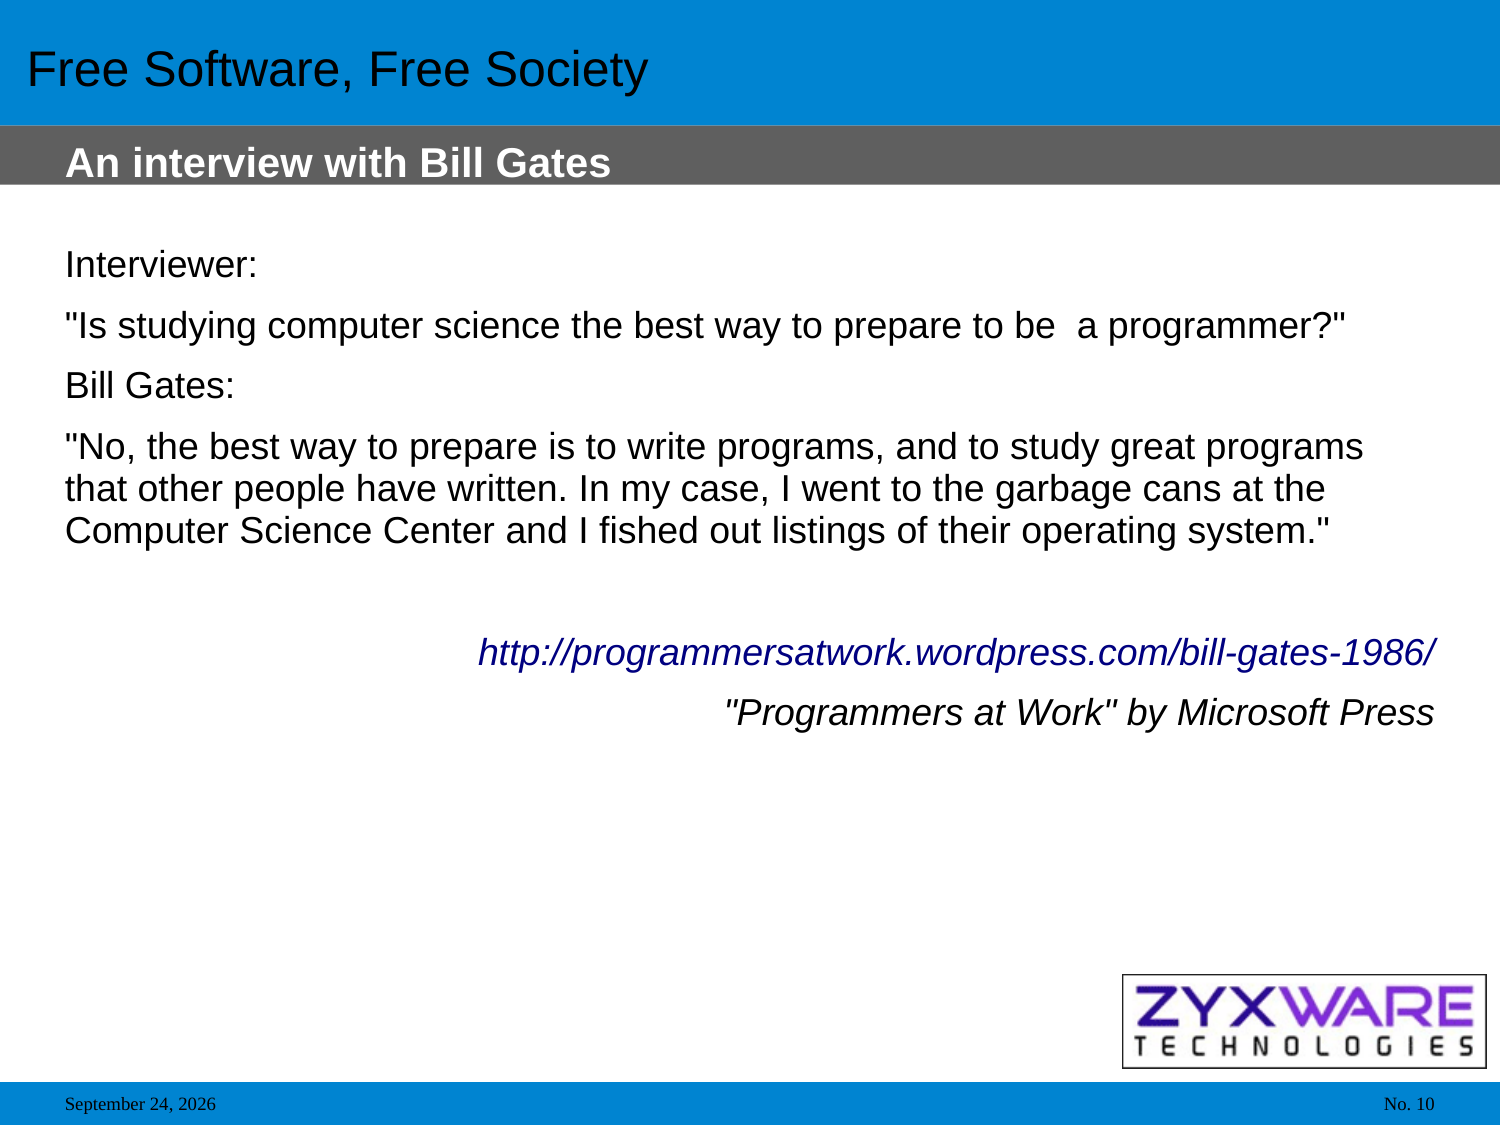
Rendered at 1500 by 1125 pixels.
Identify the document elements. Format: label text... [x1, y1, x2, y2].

picture [1122, 974, 1487, 1069]
title An interview with Bill Gates [64, 139, 1436, 187]
list Interviewer: "Is studying computer science the best way to prepare to be a programmer?" Bill Gates: "No, the best way to prepare is to write programs, and to study great programs that other people have written. In my case, I went to the garbage cans at the Computer Science Center and I fished out listings of their operating system." http://programmersatwork.wordpress.com/bill-gates-1986/ "Programmers at Work" by Microsoft Press [64, 243, 1436, 972]
